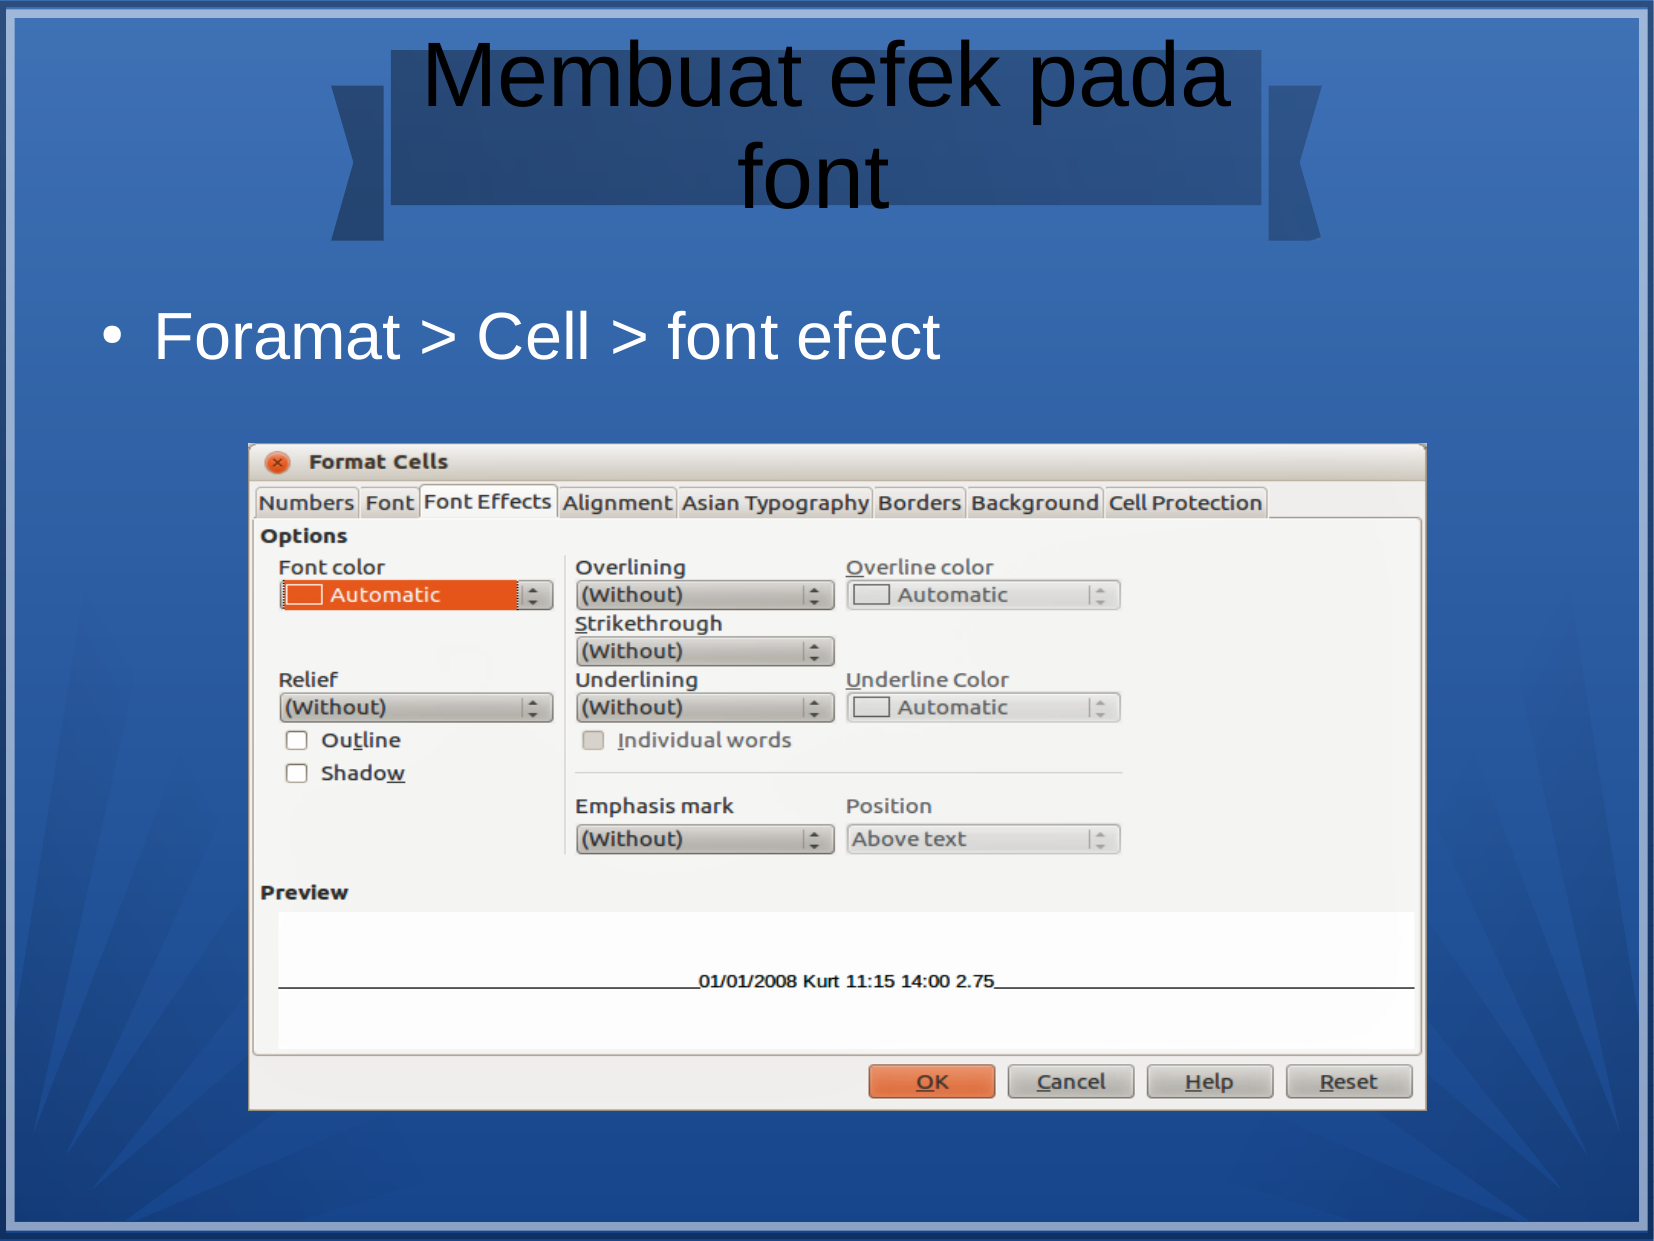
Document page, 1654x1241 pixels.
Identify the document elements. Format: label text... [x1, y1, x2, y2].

picture [248, 443, 1427, 1111]
list Foramat > Cell > font efect [82, 299, 1571, 1241]
title Membuat efek pada font [389, 23, 1264, 229]
